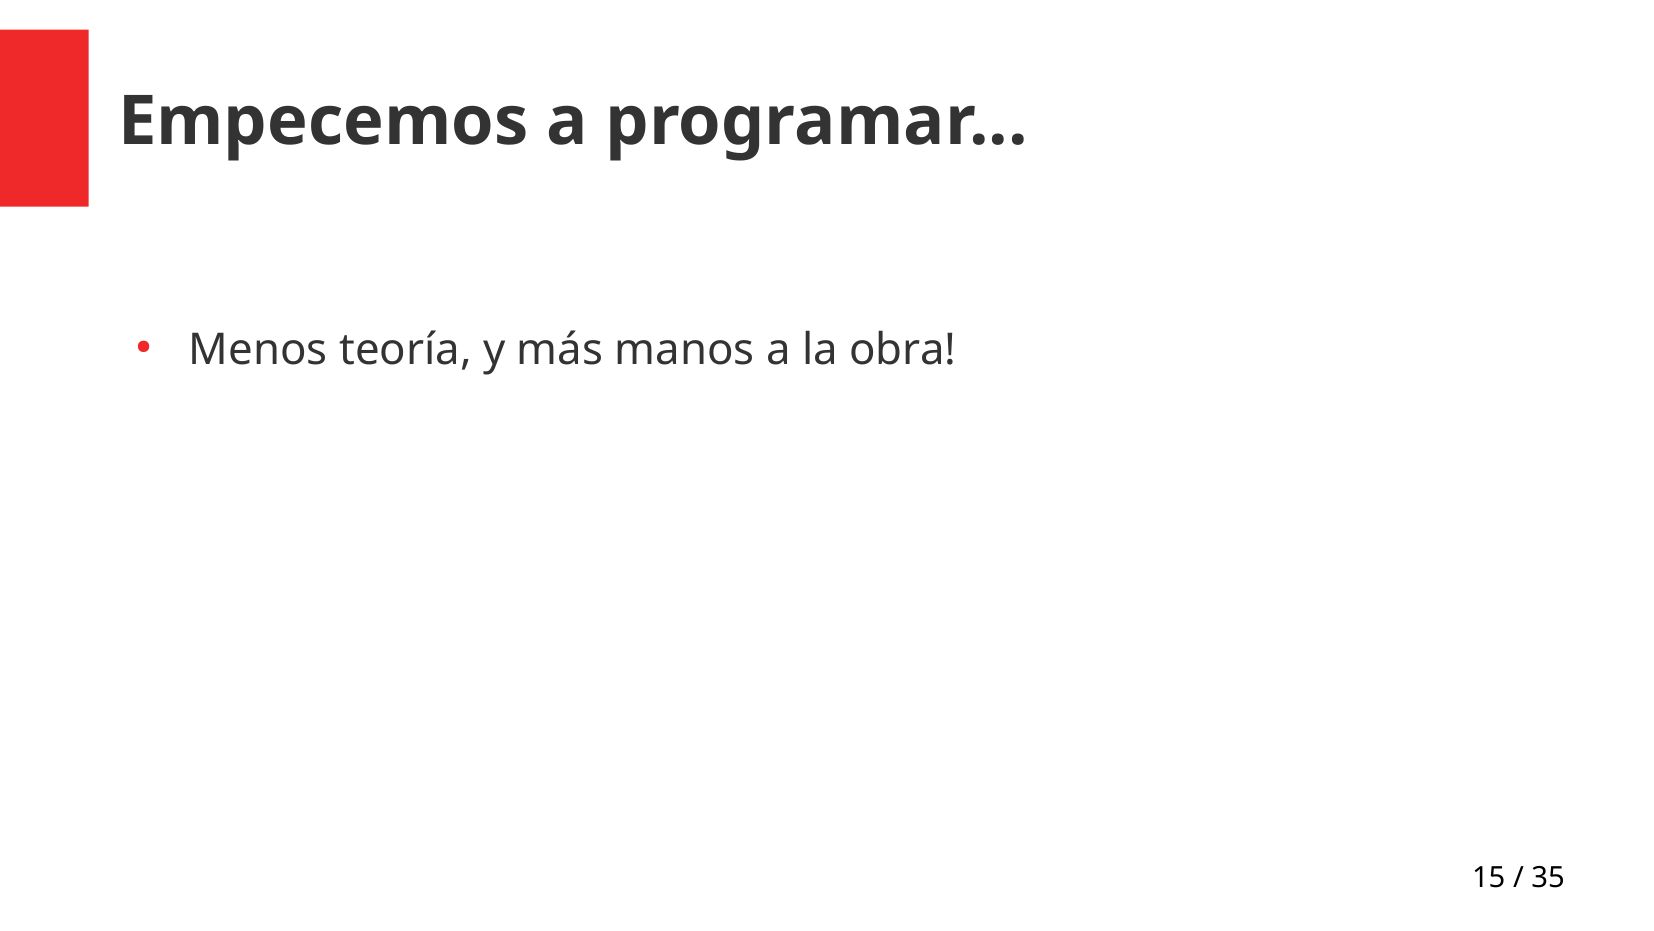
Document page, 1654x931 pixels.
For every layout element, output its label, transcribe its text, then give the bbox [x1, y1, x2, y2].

list Menos teoría, y más manos a la obra! [118, 236, 1595, 798]
title Empecemos a programar... [118, 29, 1595, 207]
